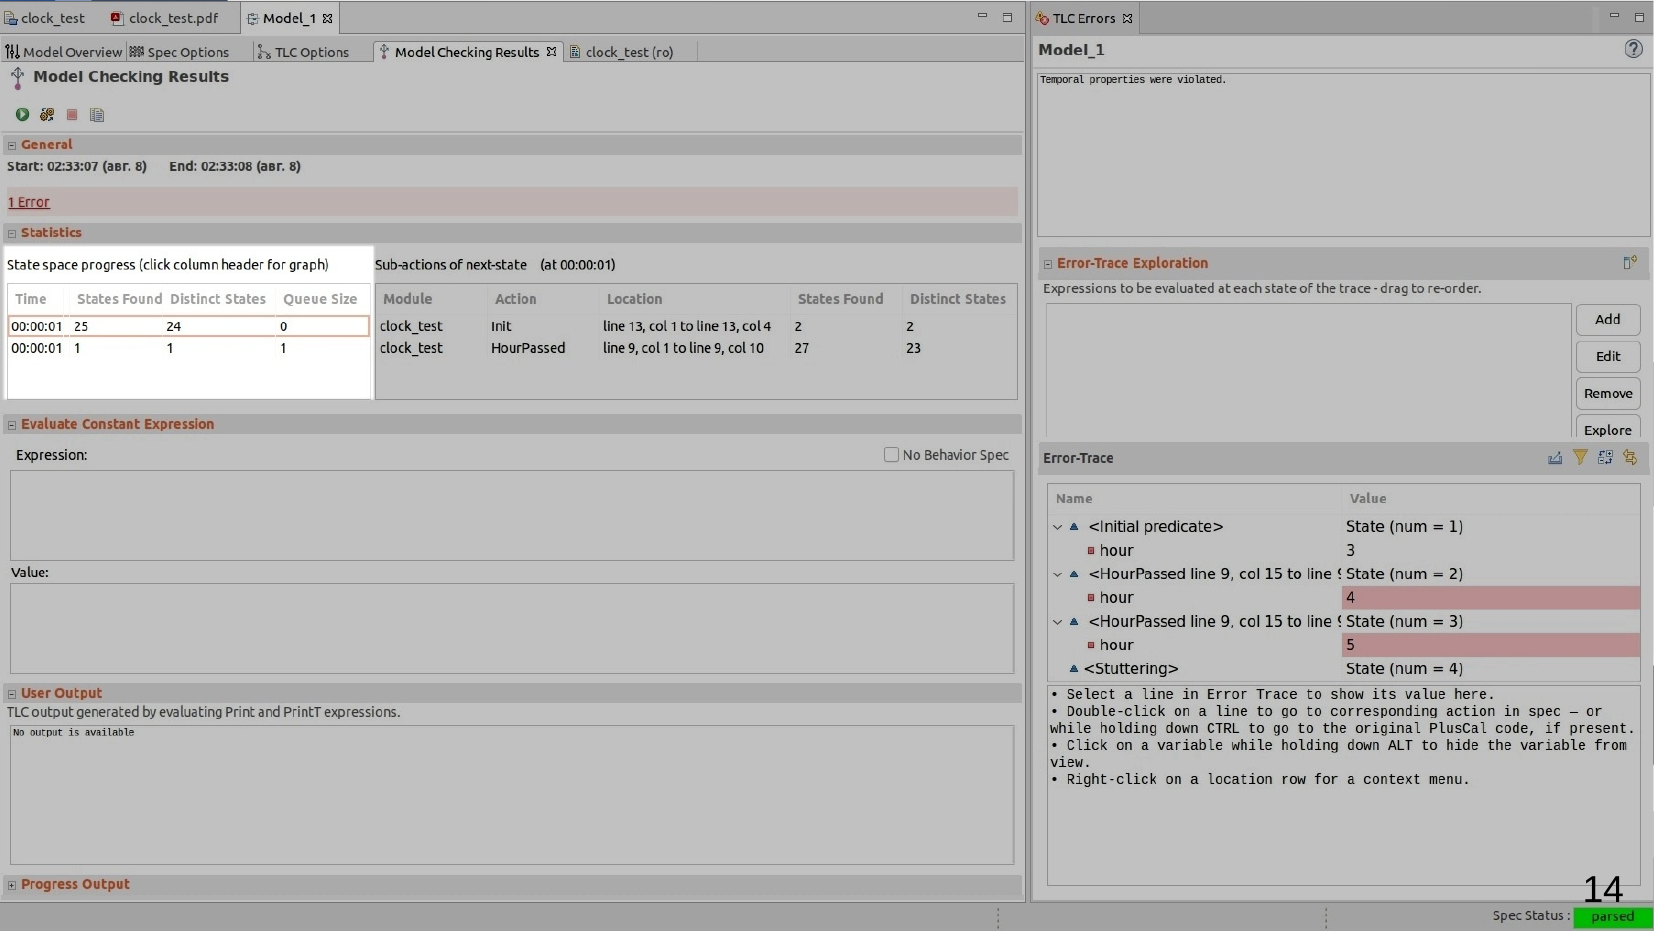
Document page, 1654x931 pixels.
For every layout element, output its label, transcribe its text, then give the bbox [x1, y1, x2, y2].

text_box <number> [1567, 861, 1654, 919]
picture [0, 0, 1654, 931]
